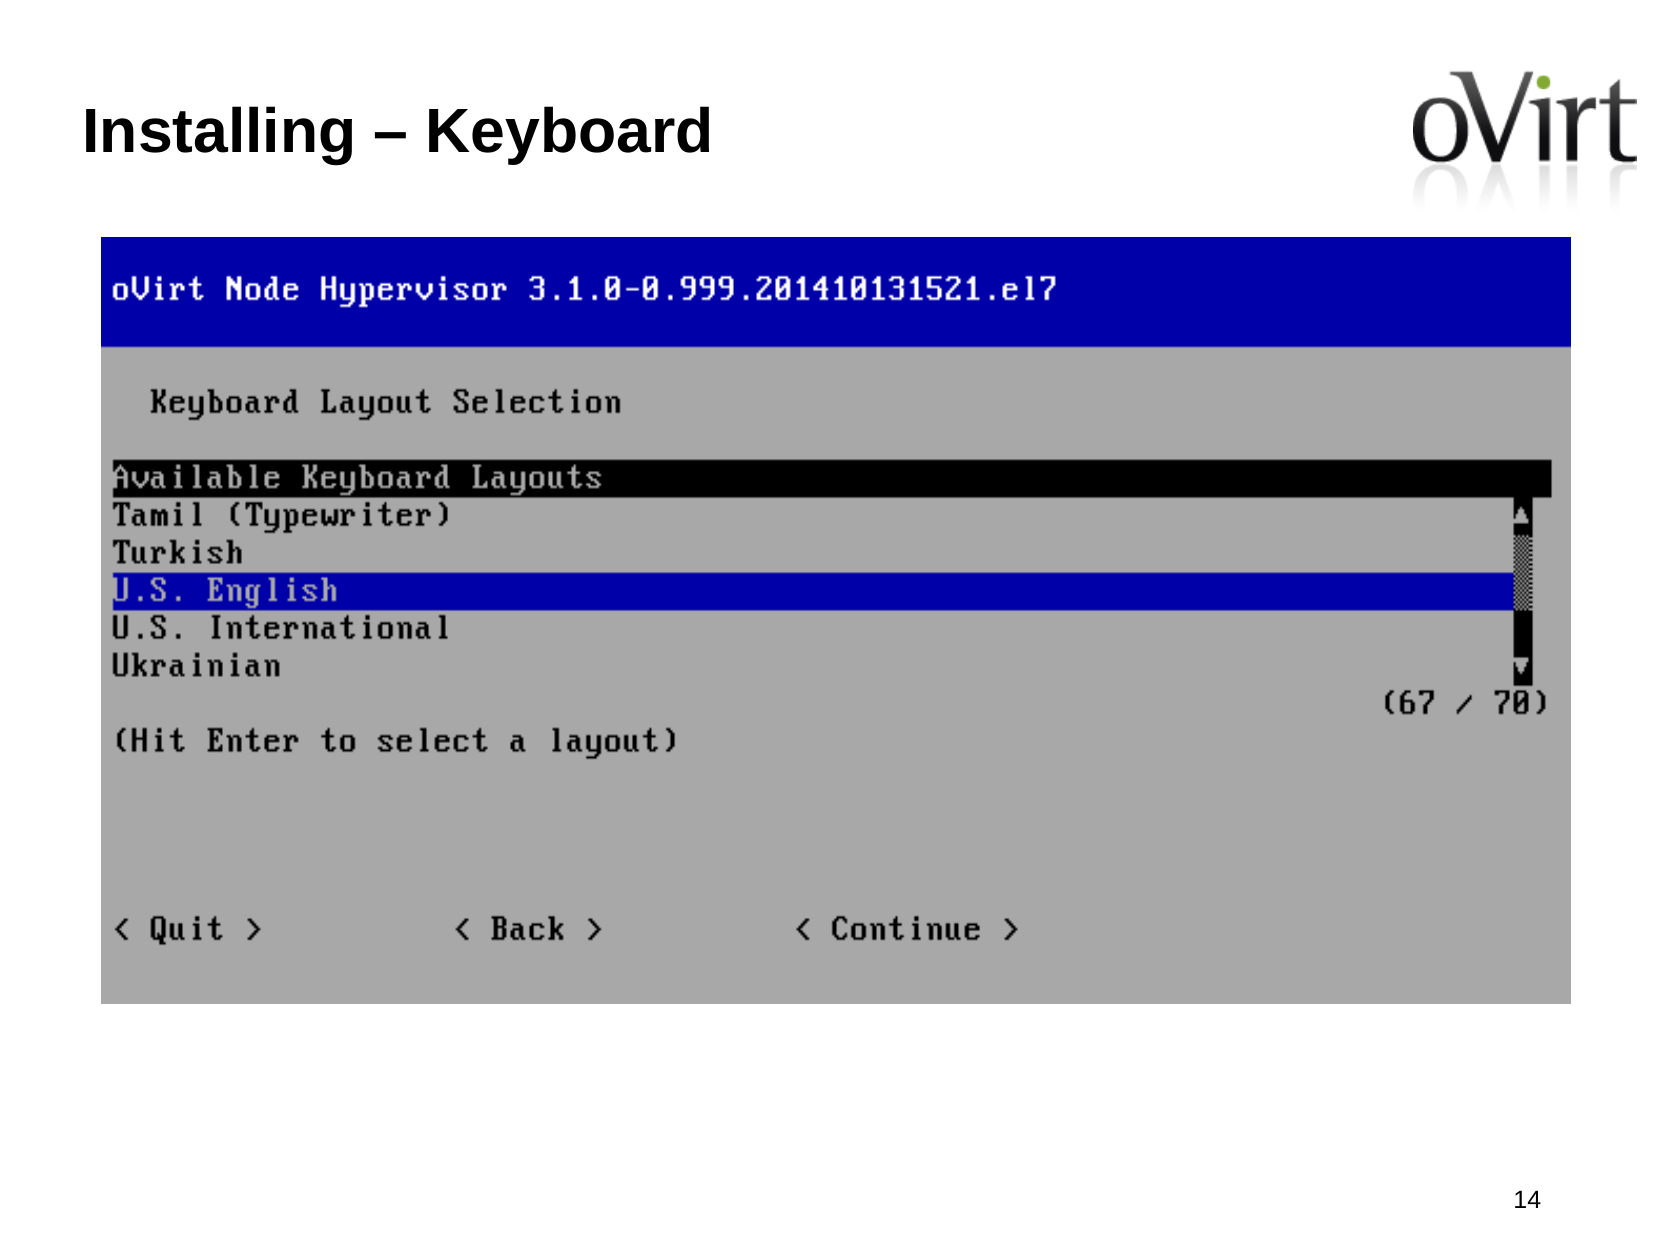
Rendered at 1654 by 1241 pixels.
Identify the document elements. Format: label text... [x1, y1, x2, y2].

title Installing – Keyboard [82, 37, 1303, 226]
picture [101, 237, 1571, 1004]
picture [1413, 63, 1637, 212]
